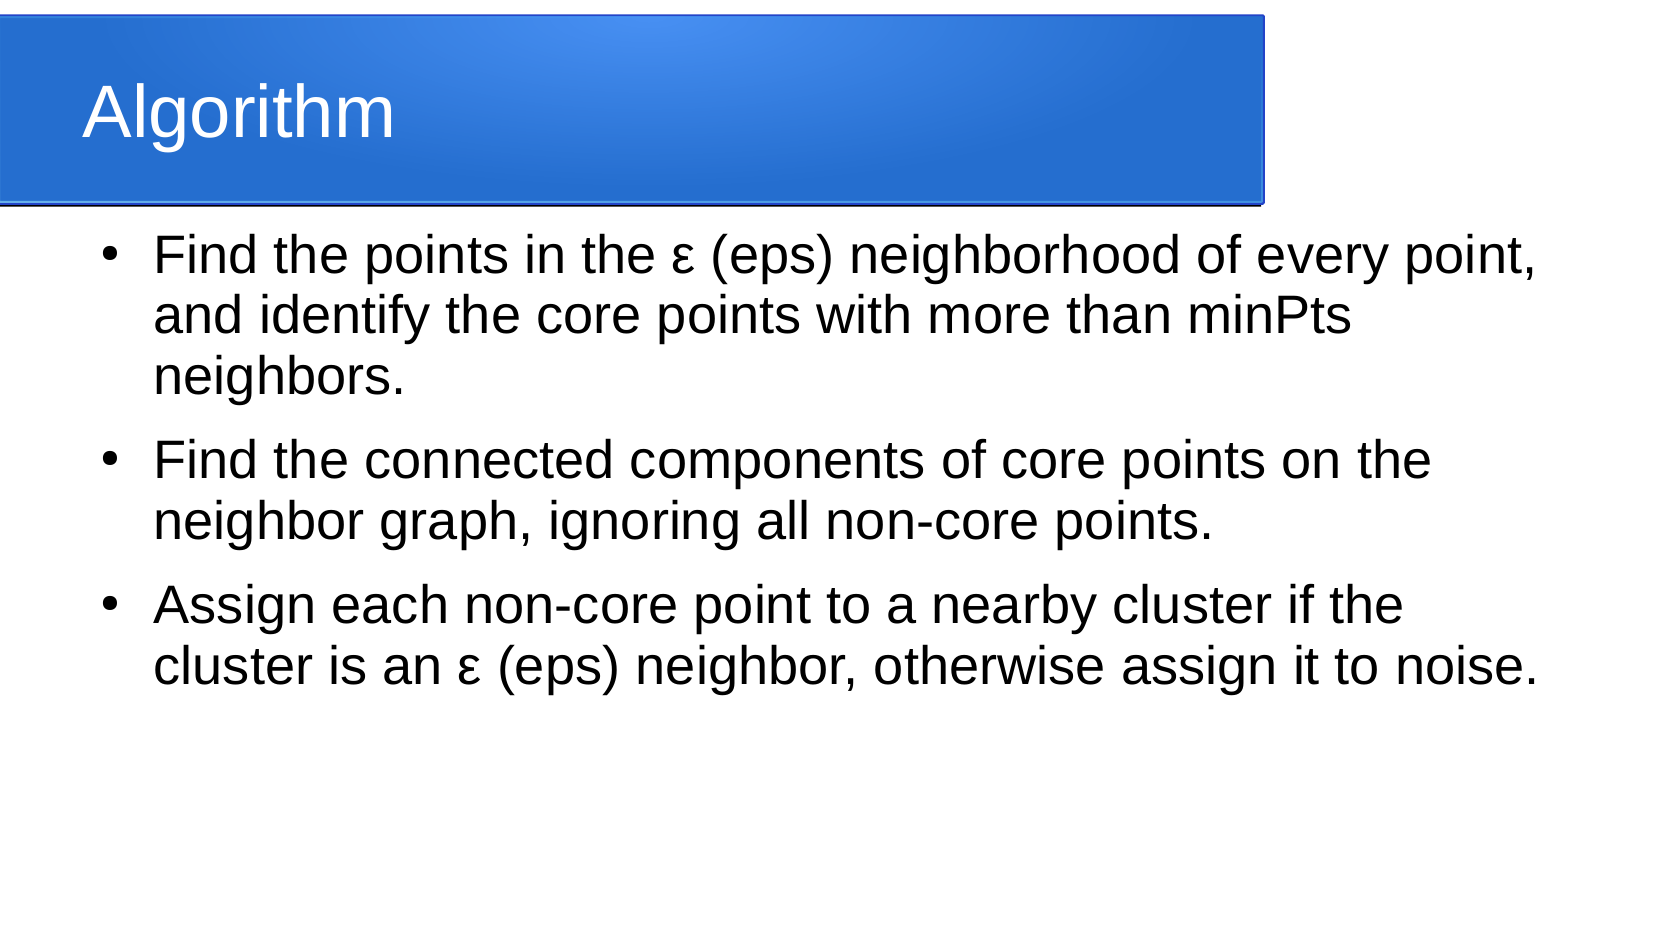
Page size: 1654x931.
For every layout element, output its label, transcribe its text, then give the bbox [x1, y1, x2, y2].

title Algorithm [82, 35, 1235, 189]
list Find the points in the ε (eps) neighborhood of every point, and identify the core points with more than minPts neighbors. Find the connected components of core points on the neighbor graph, ignoring all non-core points. Assign each non-core point to a nearby cluster if the cluster is an ε (eps) neighbor, otherwise assign it to noise. [82, 224, 1571, 764]
